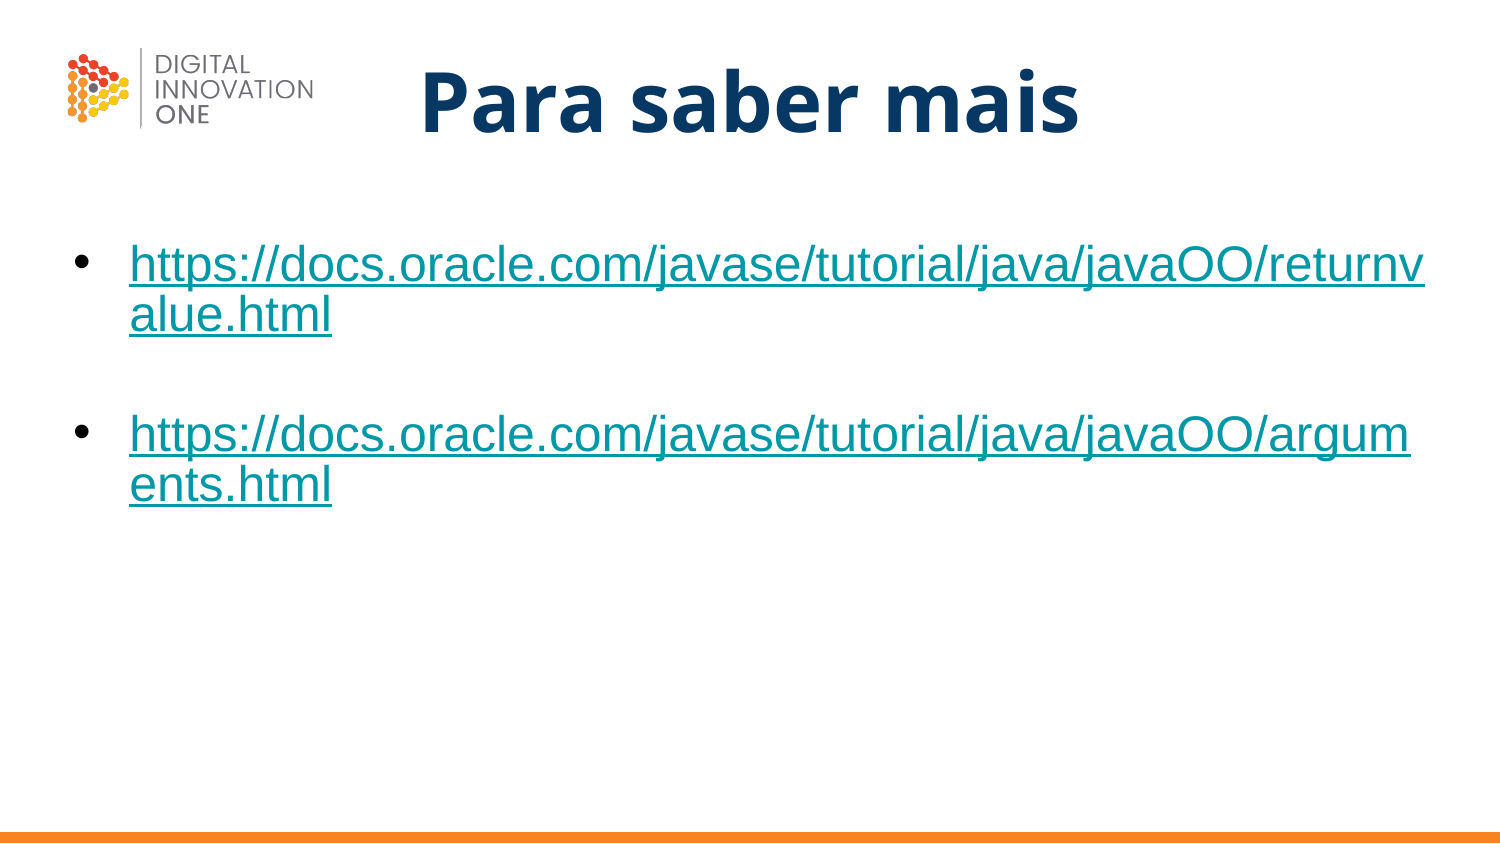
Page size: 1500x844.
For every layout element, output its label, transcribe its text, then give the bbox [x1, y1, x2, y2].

picture [51, 39, 330, 137]
text_box https://docs.oracle.com/javase/tutorial/java/javaOO/returnvalue.html https://docs.oracle.com/javase/tutorial/java/javaOO/arguments.html [58, 216, 1449, 717]
subtitle Para saber mais [51, 50, 1449, 148]
text_box [0, 832, 1500, 843]
